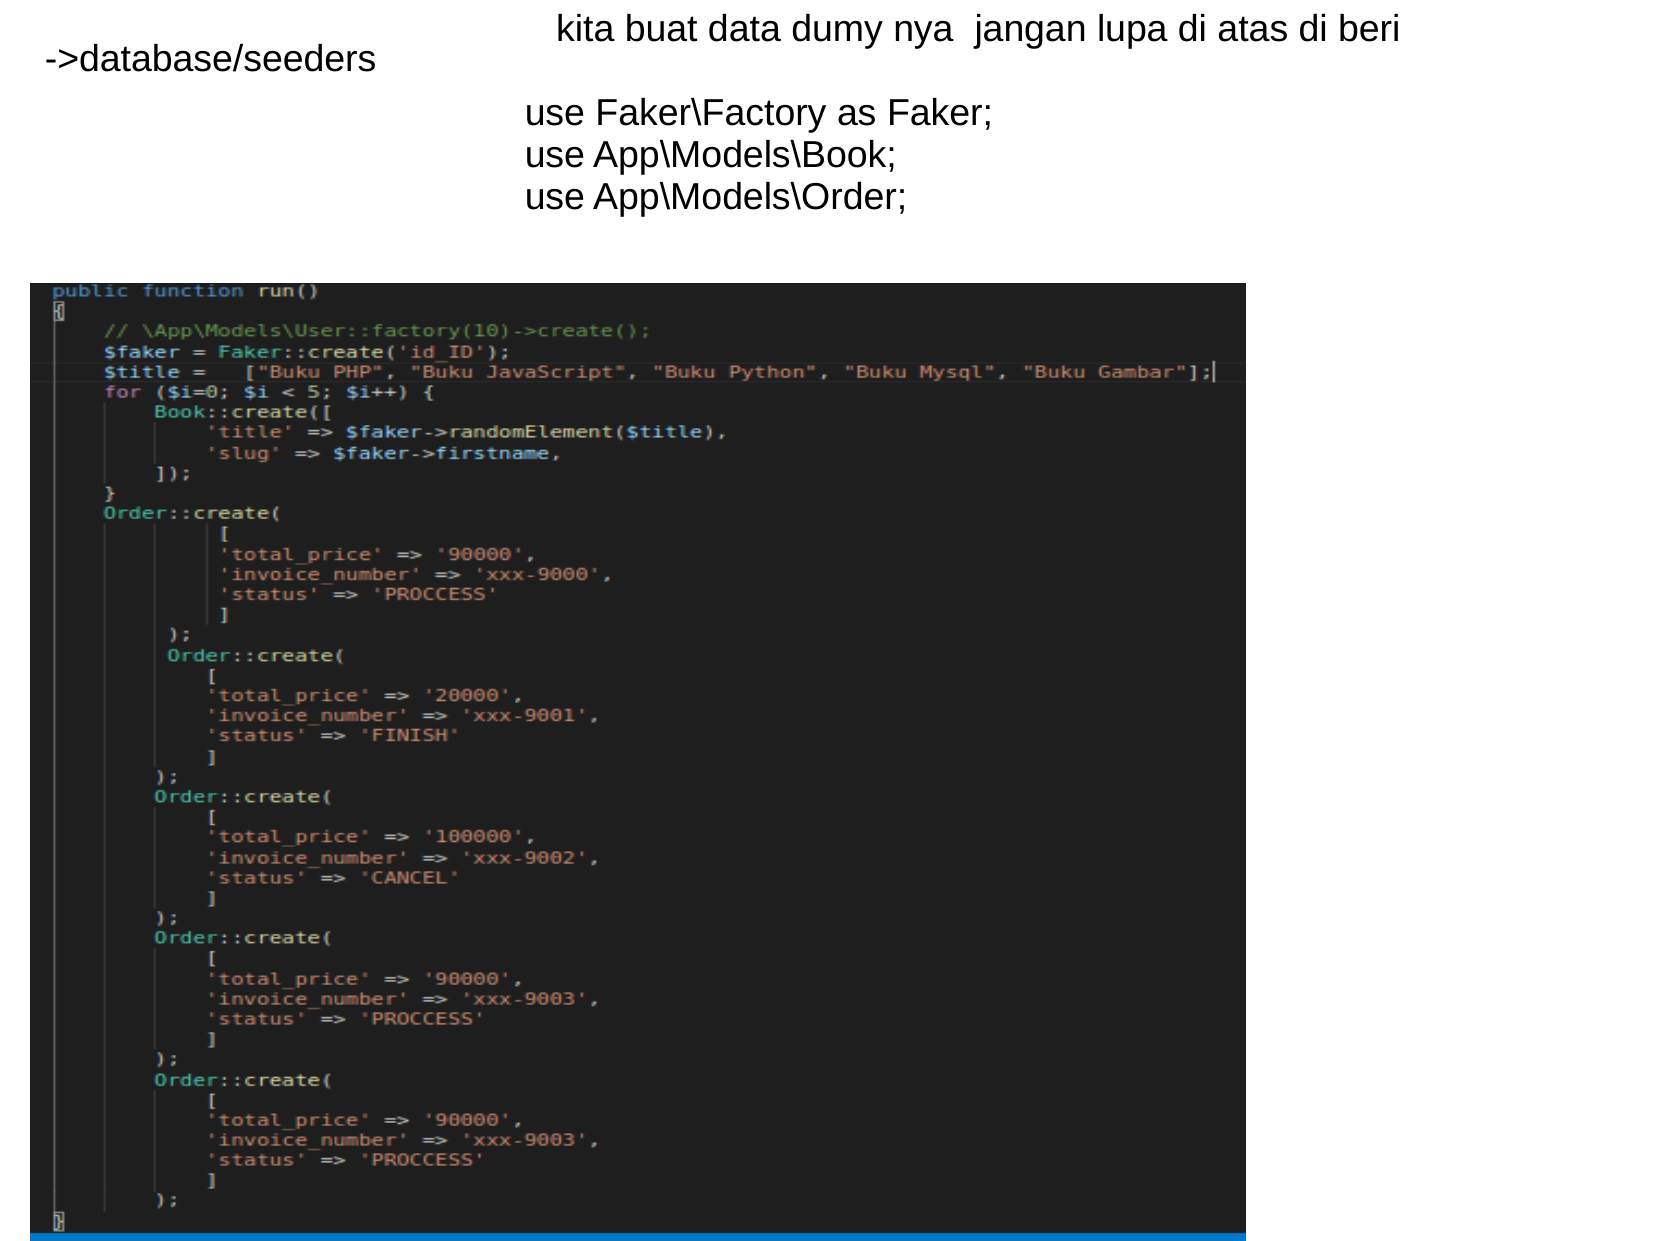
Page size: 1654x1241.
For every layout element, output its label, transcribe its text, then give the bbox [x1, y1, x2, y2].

text_box ->database/seeders [30, 30, 392, 87]
text_box kita buat data dumy nya jangan lupa di atas di beri use Faker\Factory as Faker; use App\Models\Book; use App\Models\Order; [510, 0, 1621, 267]
picture [30, 283, 1246, 1241]
